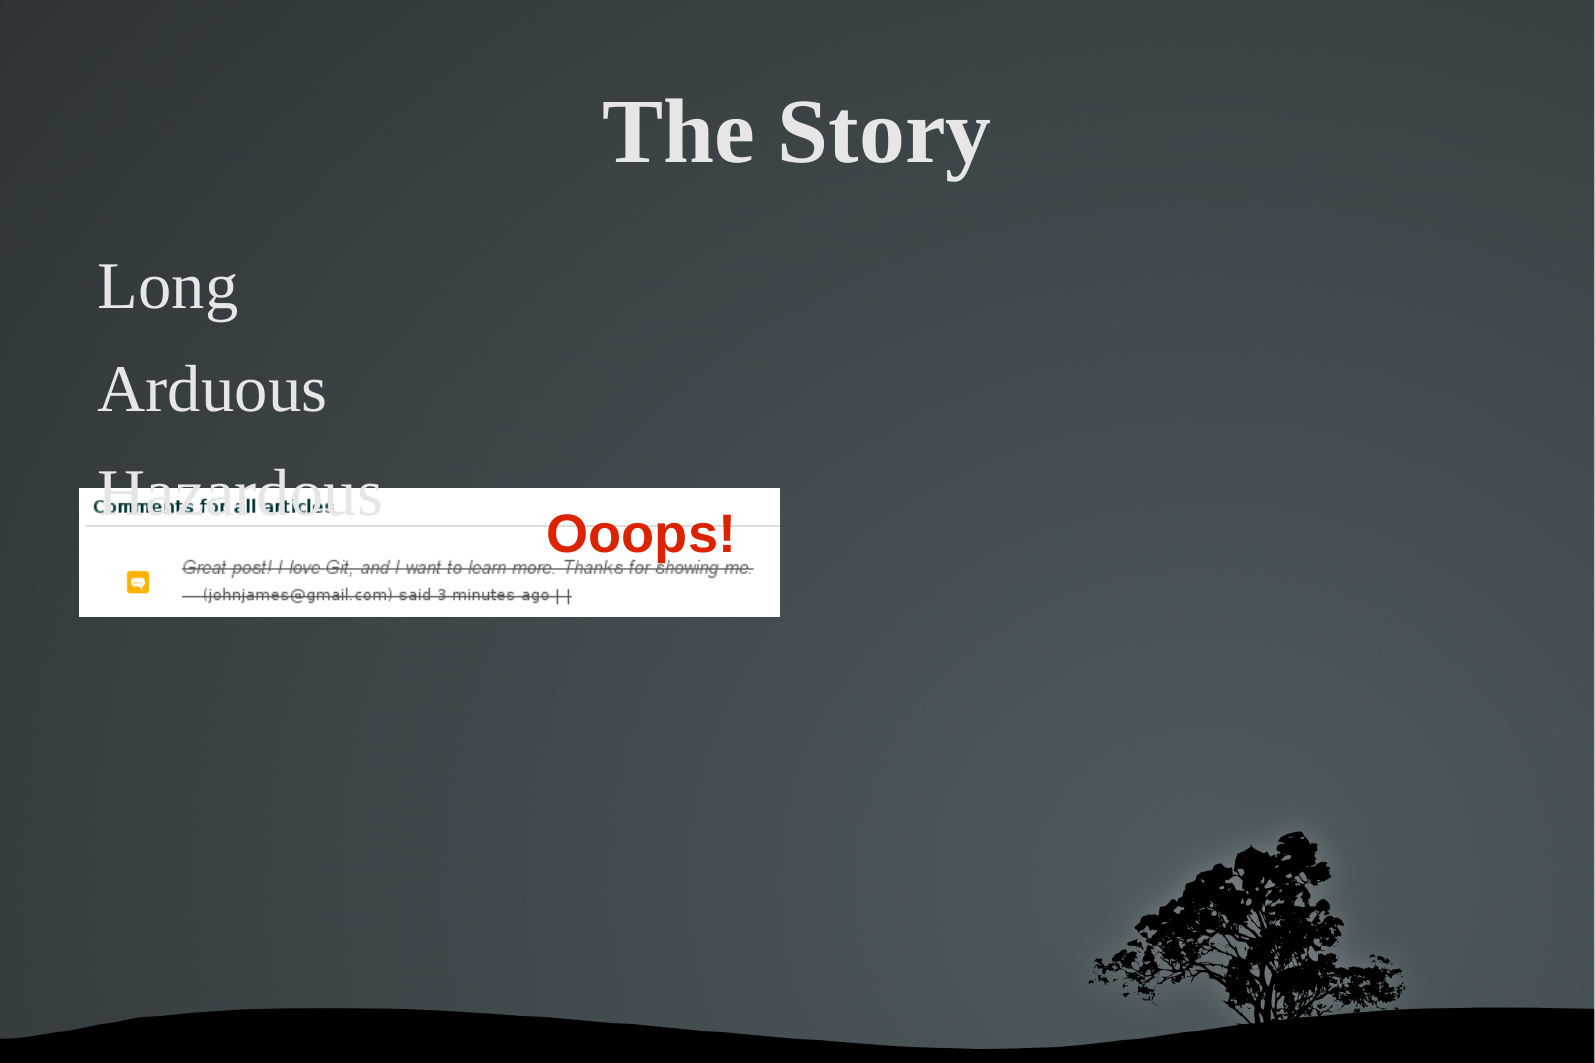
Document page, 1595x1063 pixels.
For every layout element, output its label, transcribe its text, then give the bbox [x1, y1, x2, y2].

title The Story [79, 42, 1515, 220]
text_box Ooops! [531, 496, 768, 585]
list Long Arduous Hazardous [814, 248, 1516, 936]
picture [0, 0, 1595, 1063]
